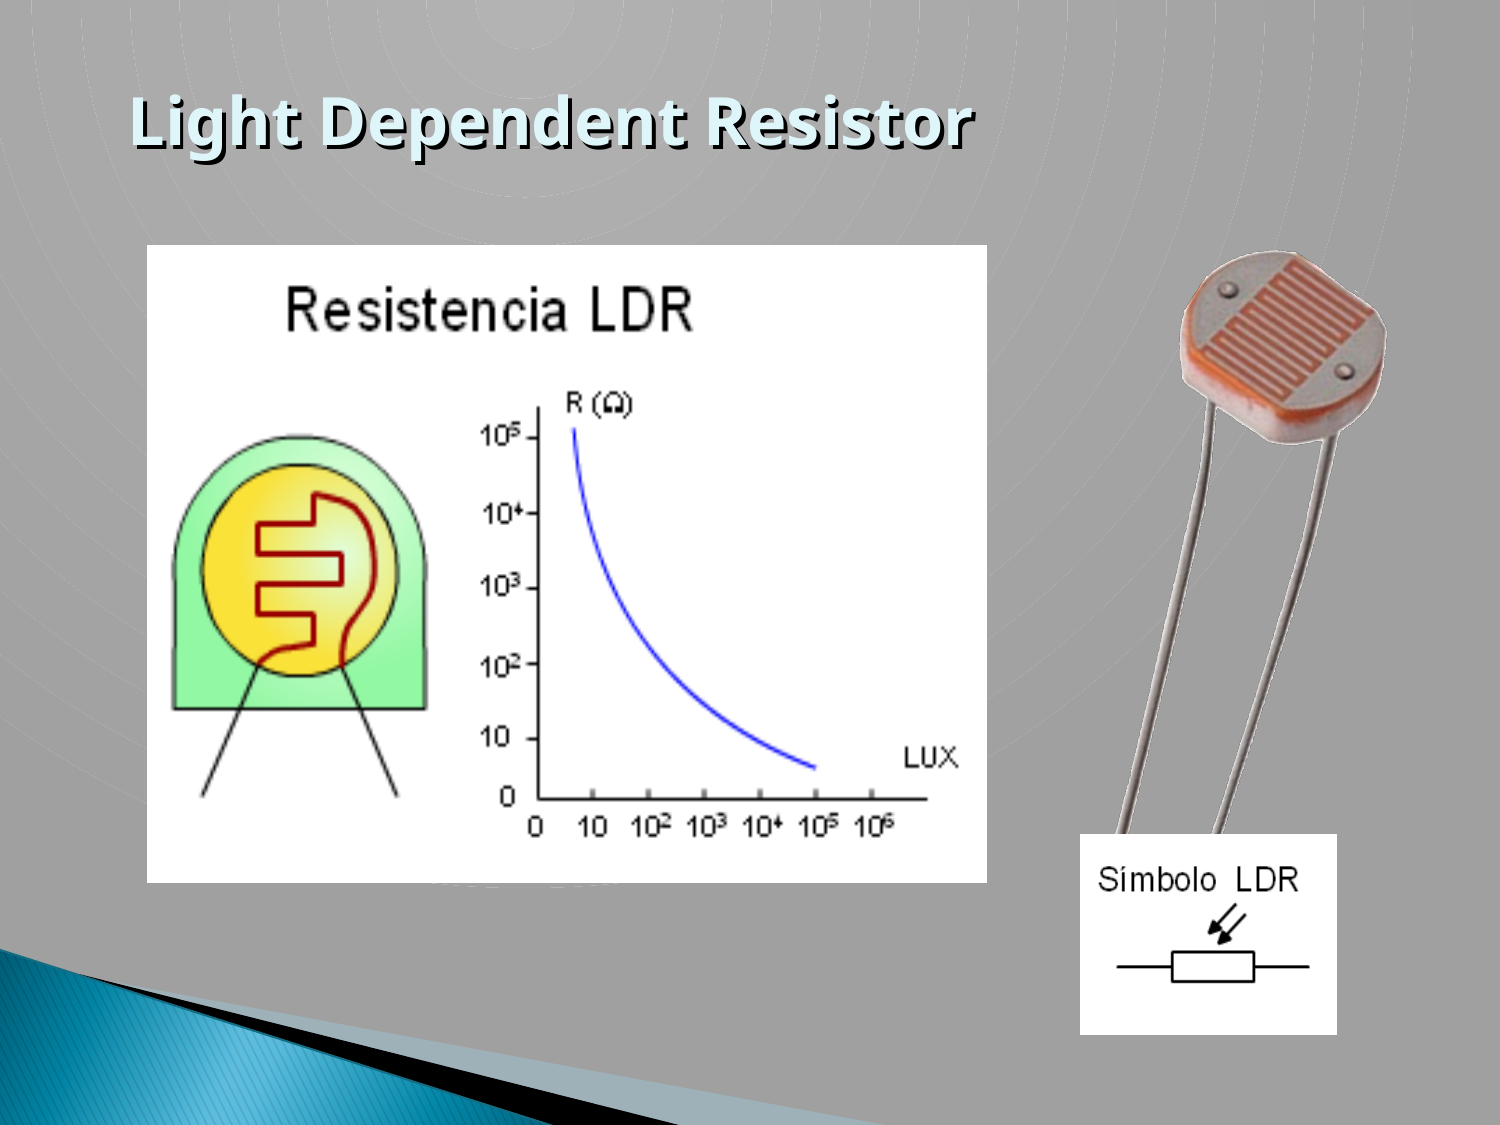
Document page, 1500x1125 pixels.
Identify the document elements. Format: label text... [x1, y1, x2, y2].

picture [147, 200, 1500, 1035]
title Light Dependent Resistor [112, 24, 1431, 213]
